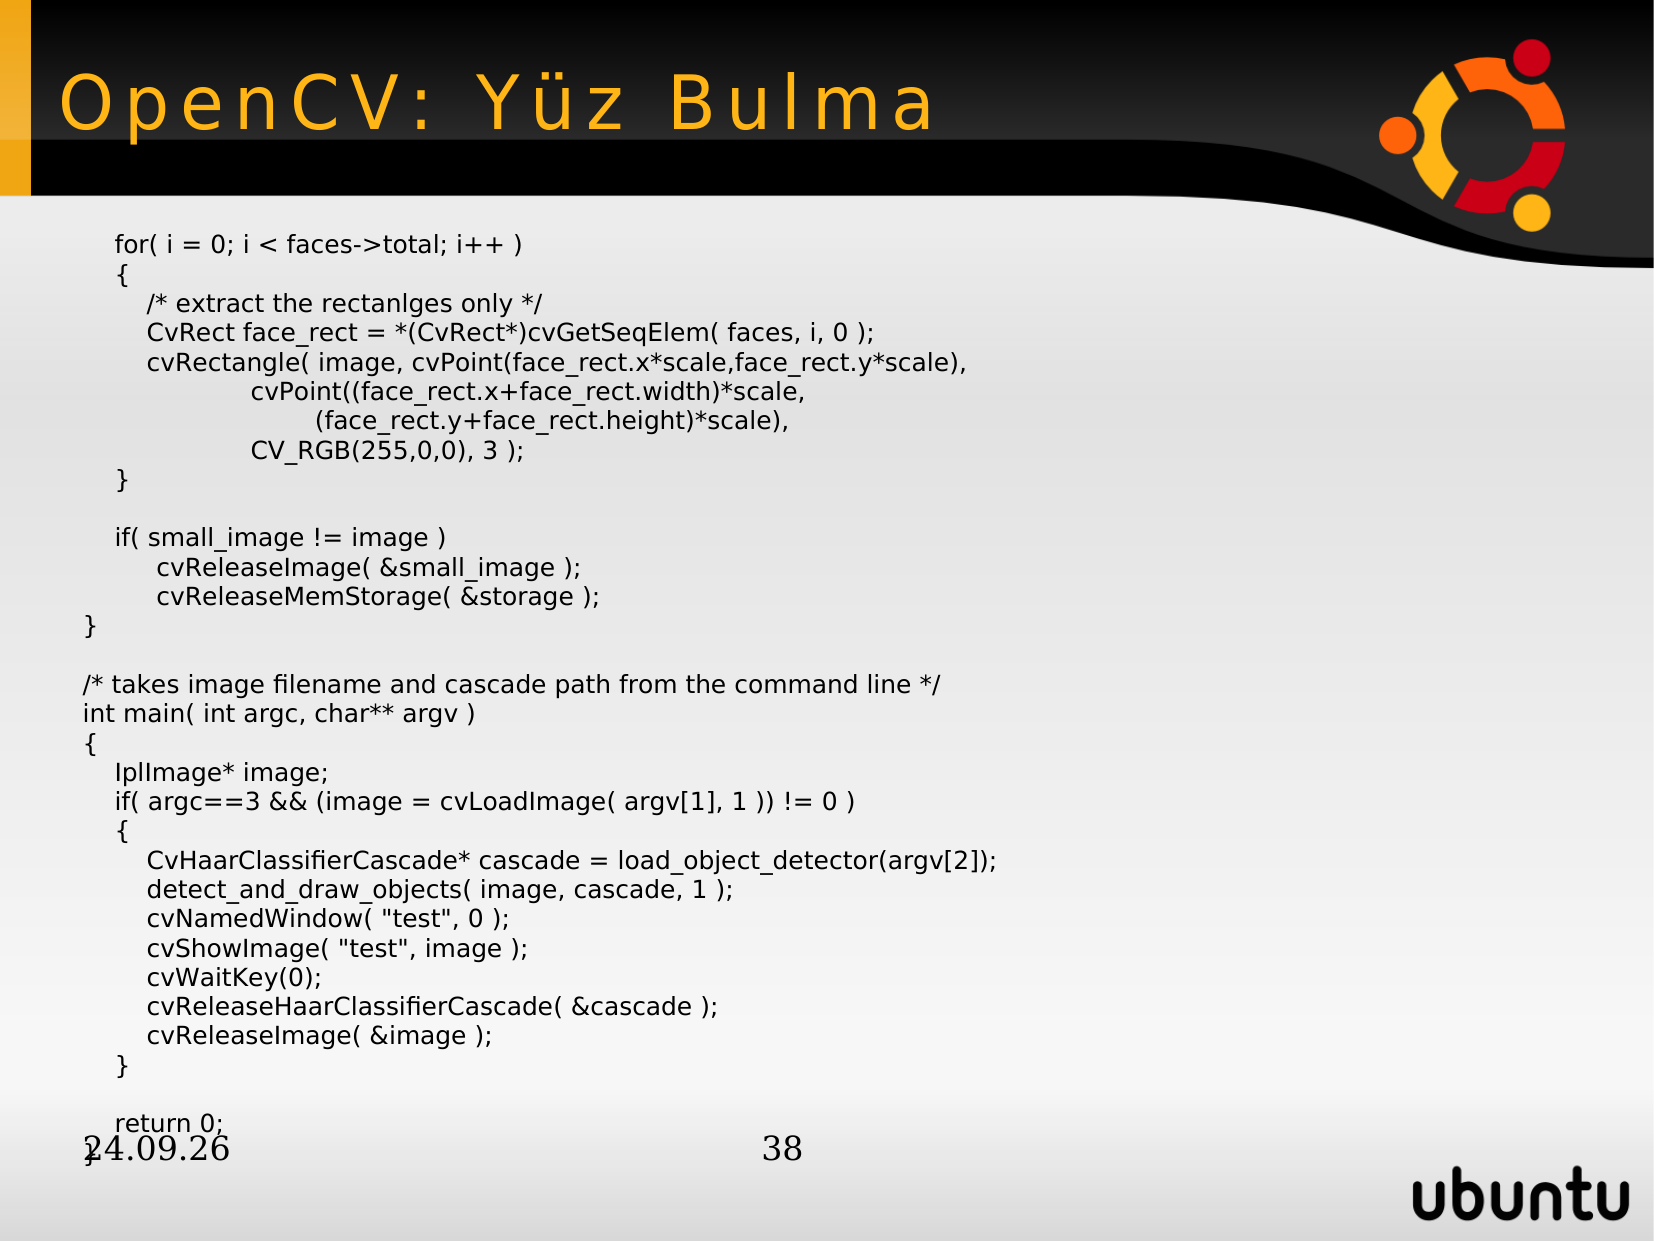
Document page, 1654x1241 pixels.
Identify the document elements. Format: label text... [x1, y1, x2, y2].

subtitle for( i = 0; i < faces->total; i++ ) { /* extract the rectanlges only */ CvRect face_rect = *(CvRect*)cvGetSeqElem( faces, i, 0 ); cvRectangle( image, cvPoint(face_rect.x*scale,face_rect.y*scale), cvPoint((face_rect.x+face_rect.width)*scale, (face_rect.y+face_rect.height)*scale), CV_RGB(255,0,0), 3 ); } if( small_image != image ) cvReleaseImage( &small_image ); cvReleaseMemStorage( &storage ); } /* takes image filename and cascade path from the command line */ int main( int argc, char** argv ) { IplImage* image; if( argc==3 && (image = cvLoadImage( argv[1], 1 )) != 0 ) { CvHaarClassifierCascade* cascade = load_object_detector(argv[2]); detect_and_draw_objects( image, cascade, 1 ); cvNamedWindow( "test", 0 ); cvShowImage( "test", image ); cvWaitKey(0); cvReleaseHaarClassifierCascade( &cascade ); cvReleaseImage( &image ); } return 0; } [82, 230, 1571, 1169]
title OpenCV: Yüz Bulma [59, 36, 1270, 171]
picture [0, 0, 1654, 1241]
